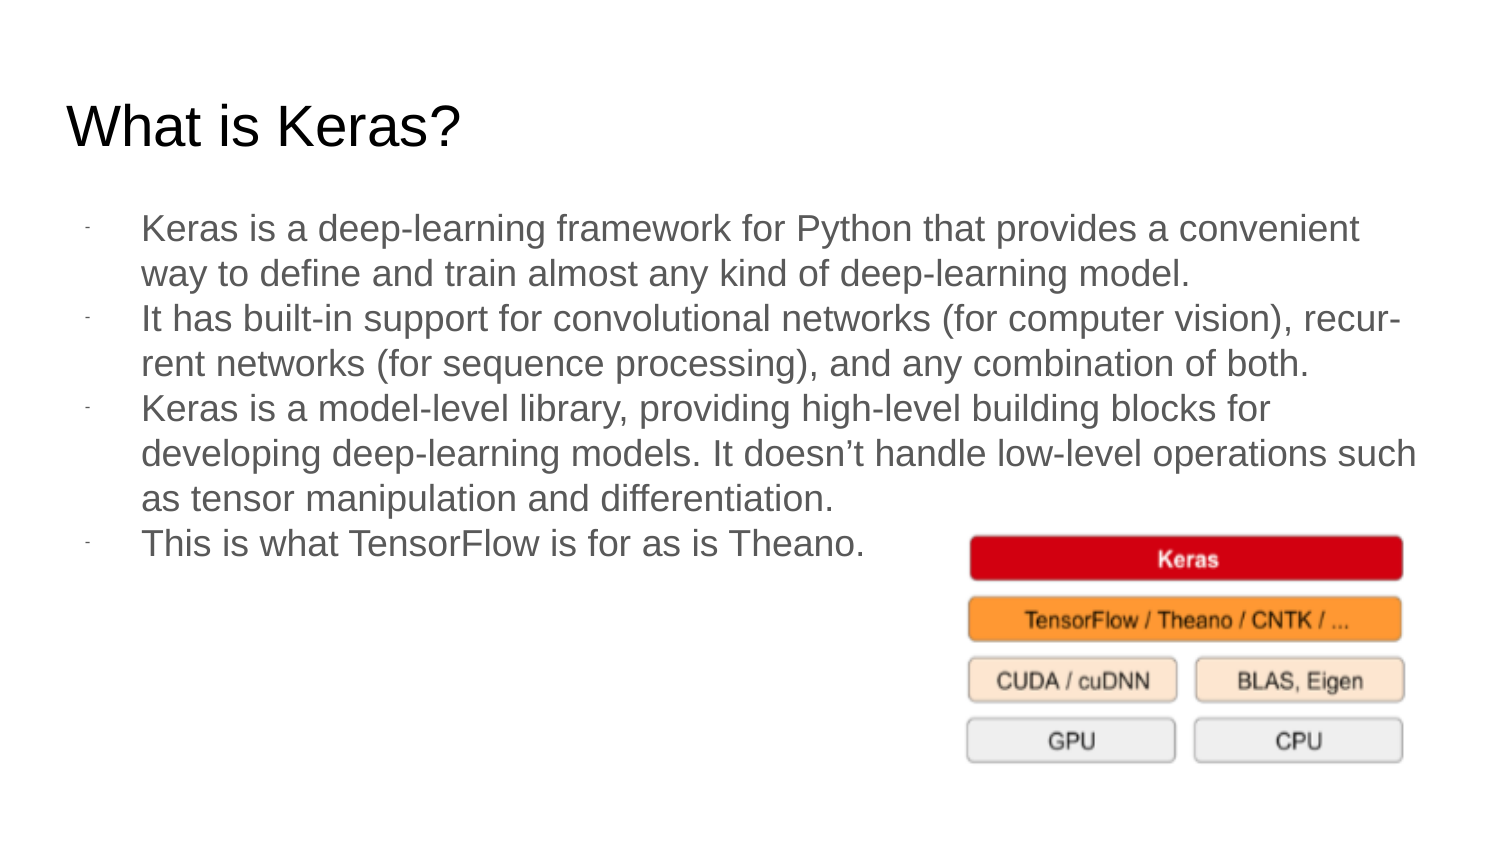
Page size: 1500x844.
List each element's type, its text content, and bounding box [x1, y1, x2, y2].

list Keras is a deep-learning framework for Python that provides a convenient way to define and train almost any kind of deep-learning model. It has built-in support for convolutional networks (for computer vision), recur- rent networks (for sequence processing), and any combination of both. Keras is a model-level library, providing high-level building blocks for developing deep-learning models. It doesn’t handle low-level operations such as tensor manipulation and differentiation. This is what TensorFlow is for as is Theano. [51, 189, 1449, 750]
title What is Keras? [51, 72, 1449, 167]
picture [927, 518, 1420, 781]
